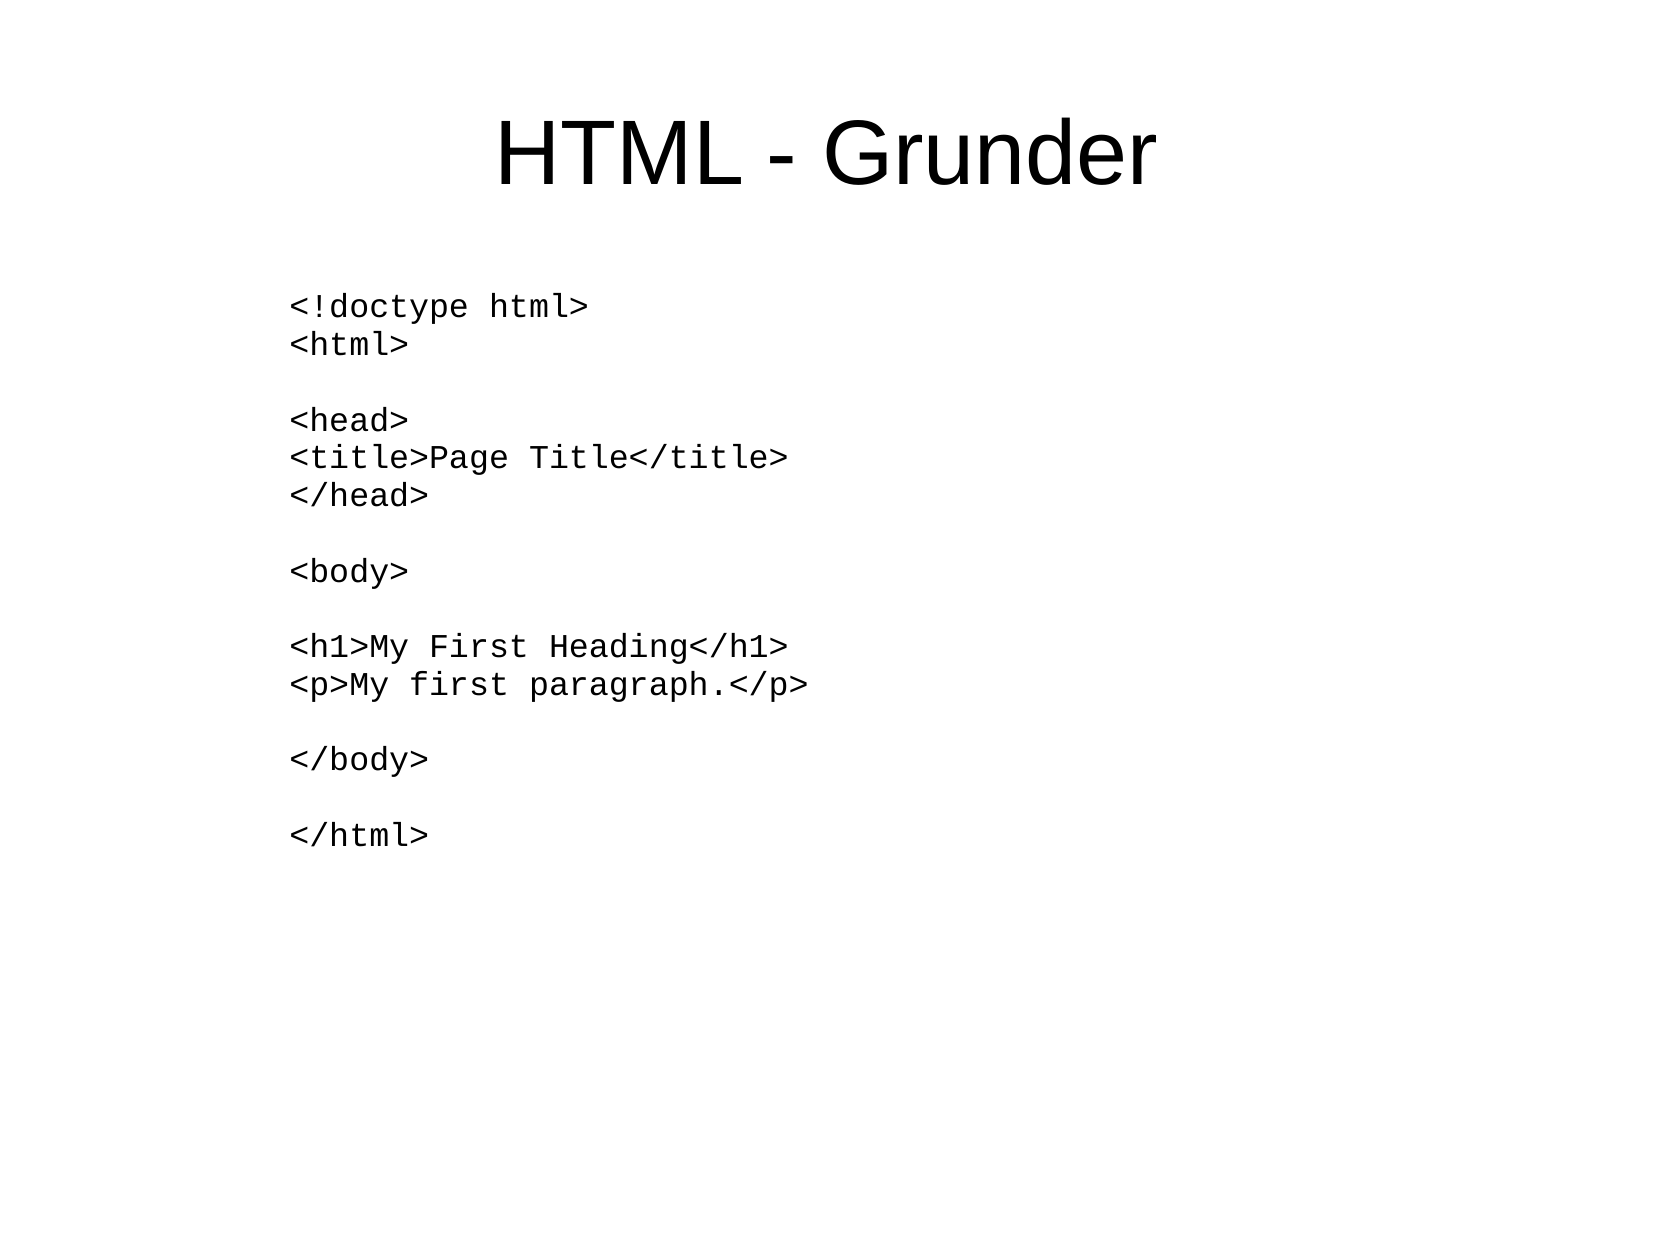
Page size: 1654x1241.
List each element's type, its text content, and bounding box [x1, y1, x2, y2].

title HTML - Grunder [82, 49, 1571, 257]
subtitle <!doctype html> <html> <head> <title>Page Title</title> </head> <body> <h1>My First Heading</h1> <p>My first paragraph.</p> </body> </html> [289, 290, 1365, 1010]
